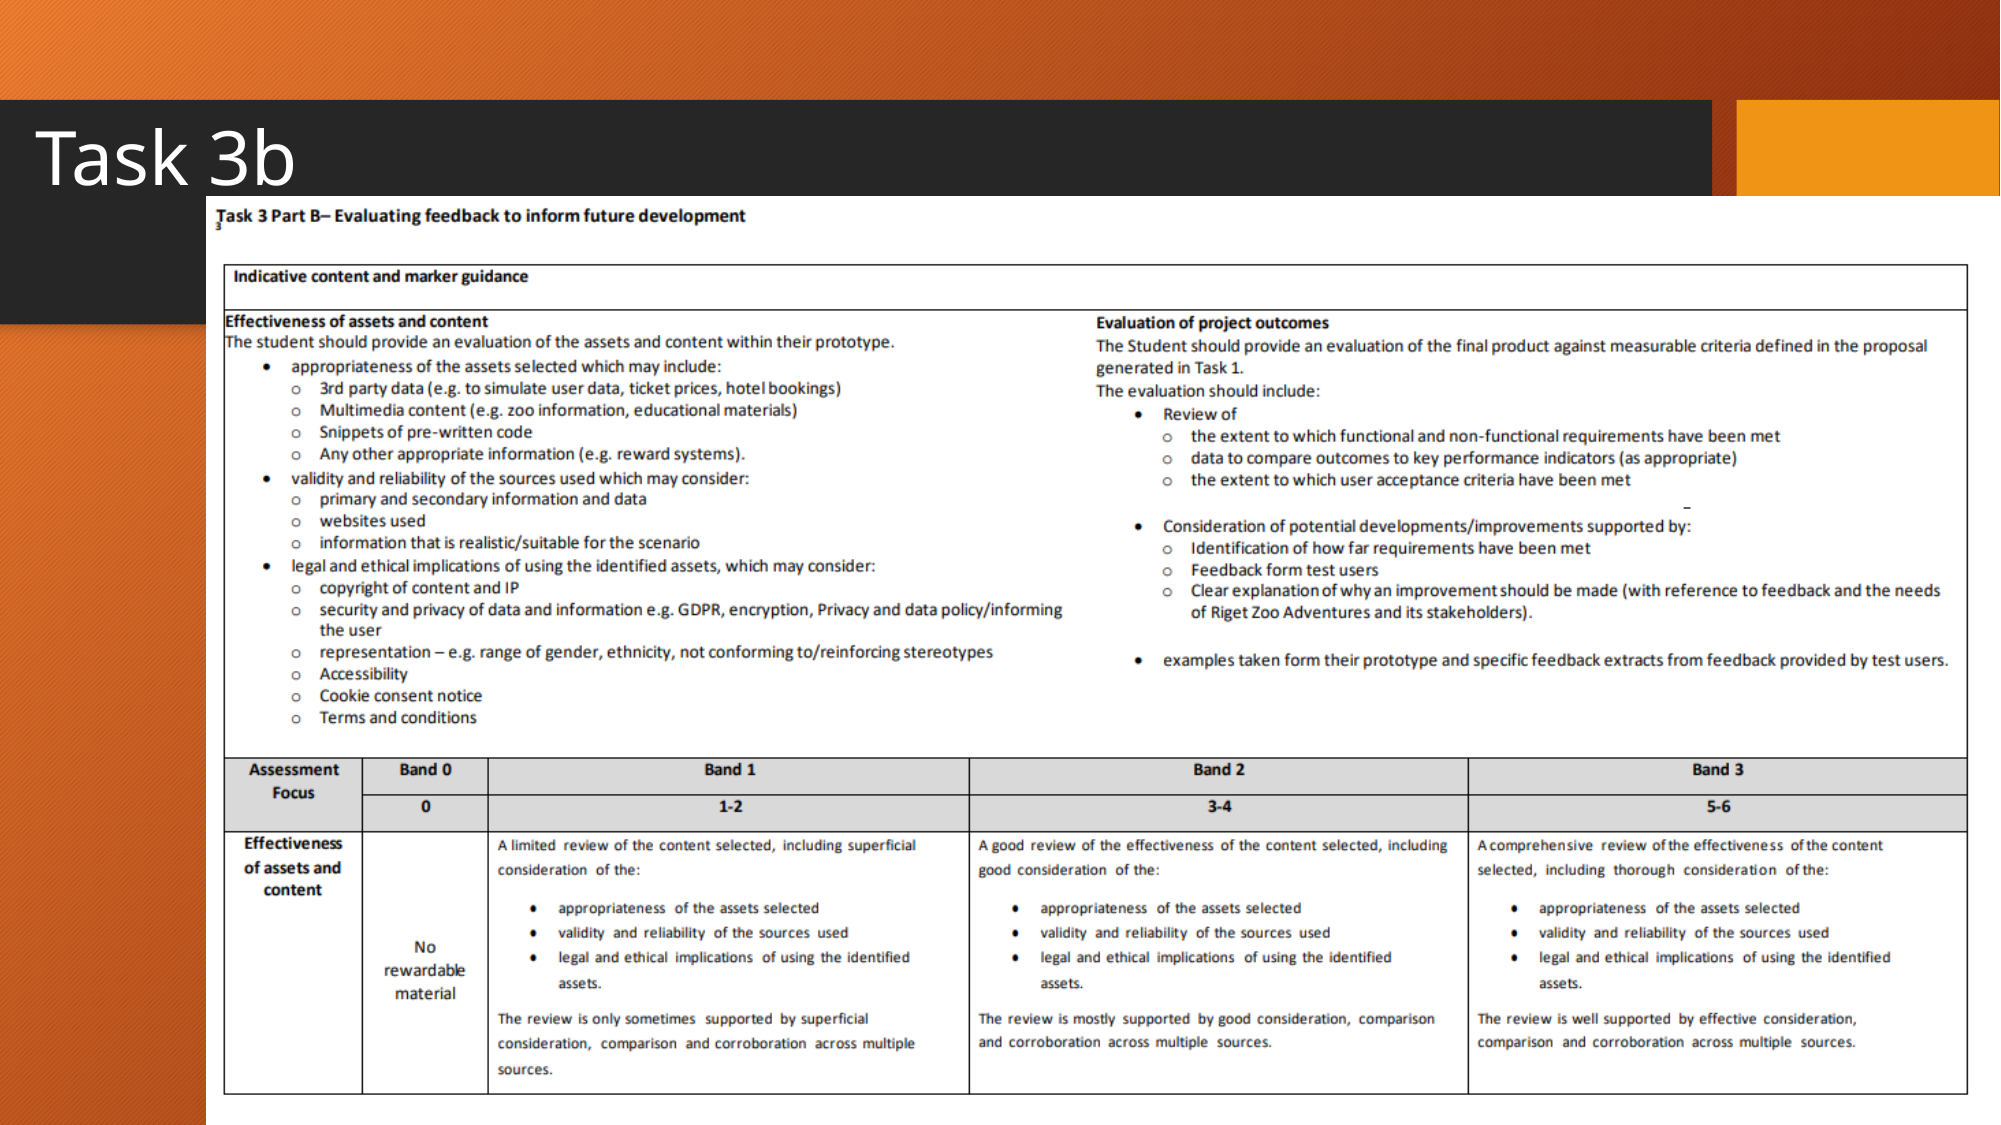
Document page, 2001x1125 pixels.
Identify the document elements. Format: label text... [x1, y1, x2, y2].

title Task 3b [20, 72, 1598, 250]
picture [0, 196, 2000, 1125]
